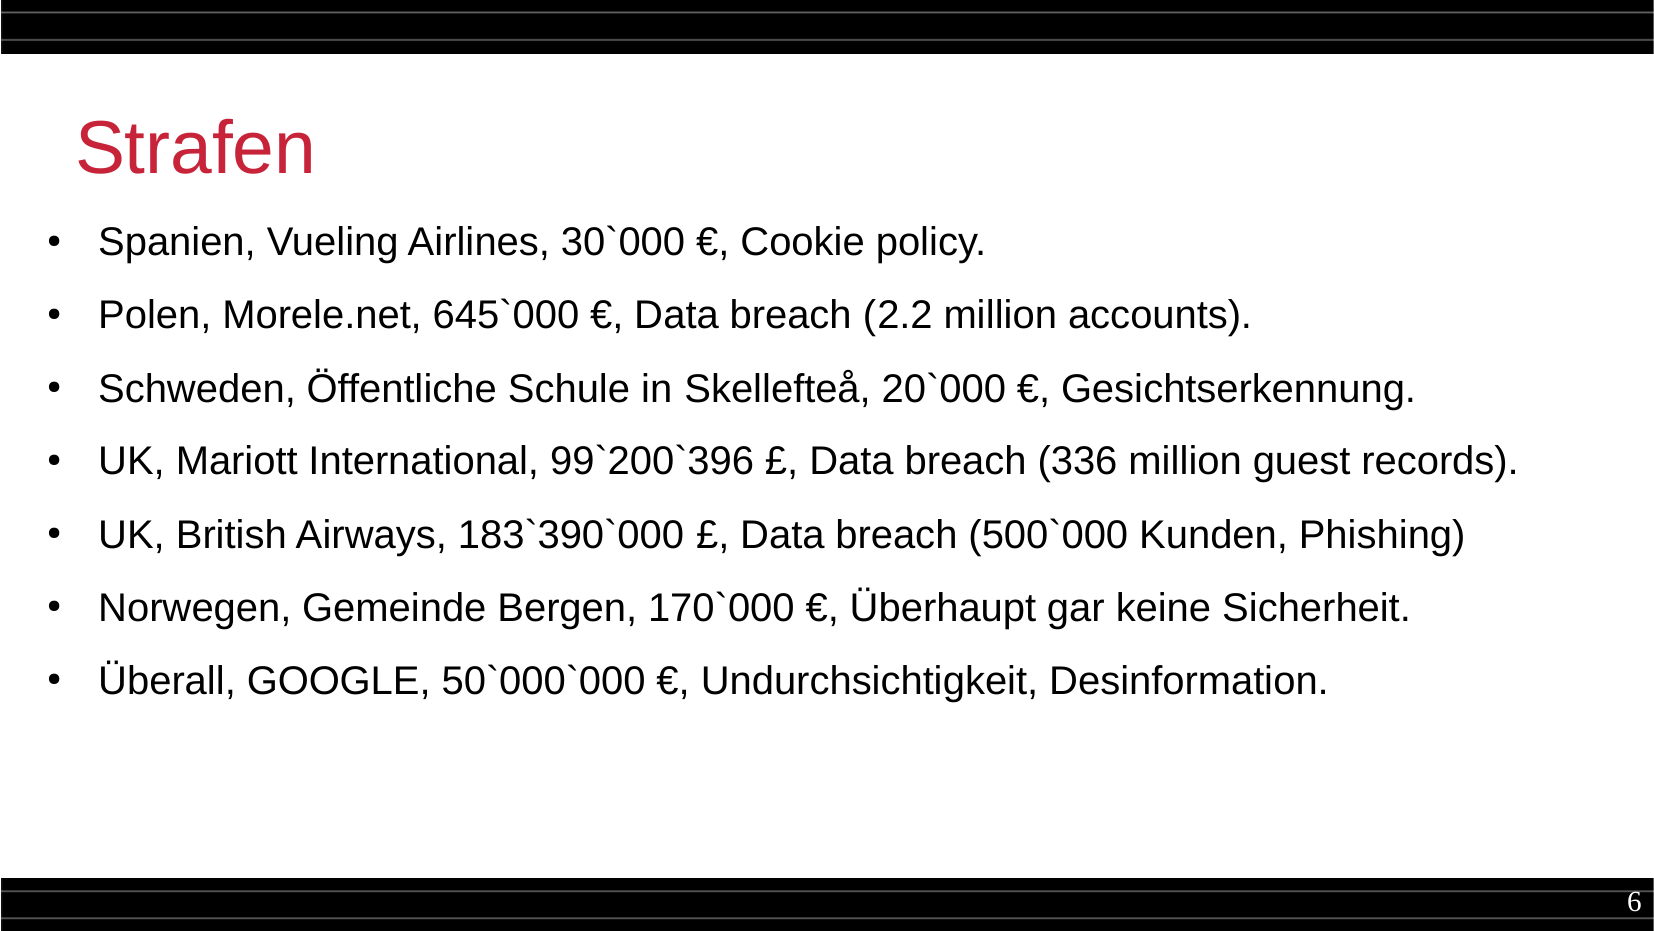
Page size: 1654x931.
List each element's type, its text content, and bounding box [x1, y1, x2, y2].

picture [1, 0, 1654, 54]
list Spanien, Vueling Airlines, 30`000 €, Cookie policy. Polen, Morele.net, 645`000 €, Data breach (2.2 million accounts). Schweden, Öffentliche Schule in Skellefteå, 20`000 €, Gesichtserkennung. UK, Mariott International, 99`200`396 £, Data breach (336 million guest records). UK, British Airways, 183`390`000 £, Data breach (500`000 Kunden, Phishing) Norwegen, Gemeinde Bergen, 170`000 €, Überhaupt gar keine Sicherheit. Überall, GOOGLE, 50`000`000 €, Undurchsichtigkeit, Desinformation. [30, 219, 1606, 706]
title Strafen [75, 69, 1564, 219]
picture [1, 878, 1654, 931]
